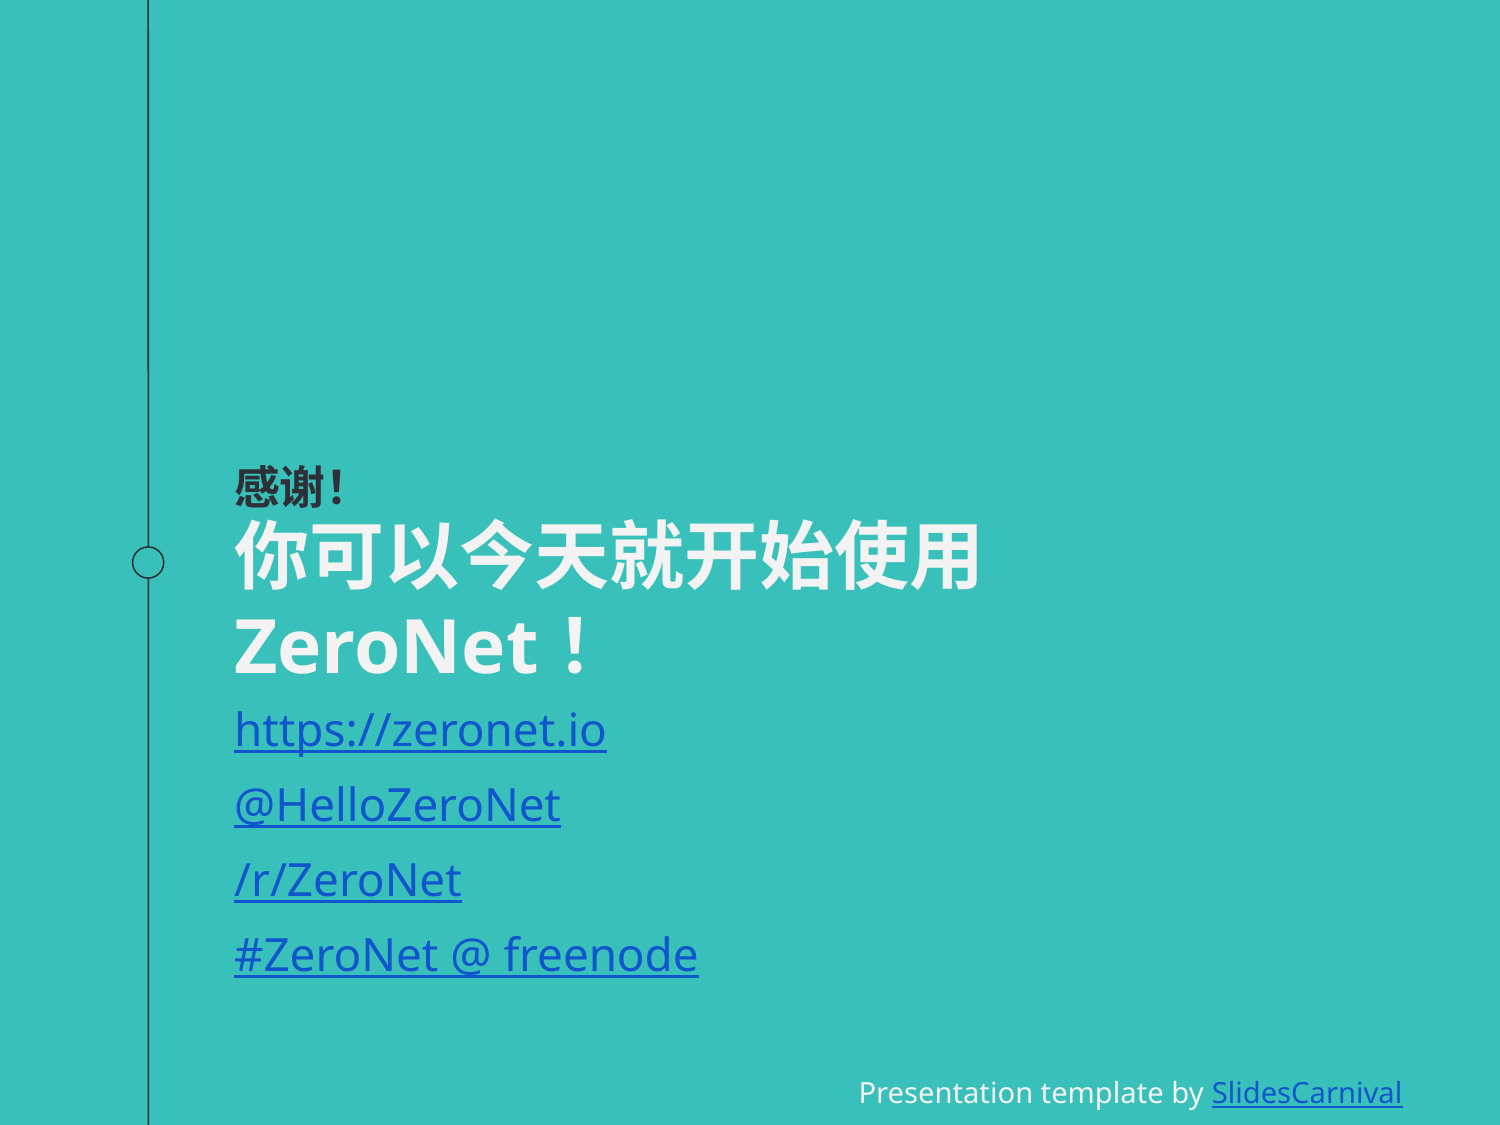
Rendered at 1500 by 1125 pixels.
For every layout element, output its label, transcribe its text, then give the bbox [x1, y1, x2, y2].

text_box 感谢！ [219, 437, 441, 495]
text_box 你可以今天就开始使用 ZeroNet！ [219, 495, 1423, 685]
text_box https://zeronet.io @HelloZeroNet /r/ZeroNet #ZeroNet @ freenode [219, 685, 1423, 1029]
text_box Presentation template by SlidesCarnival [843, 1058, 1500, 1125]
